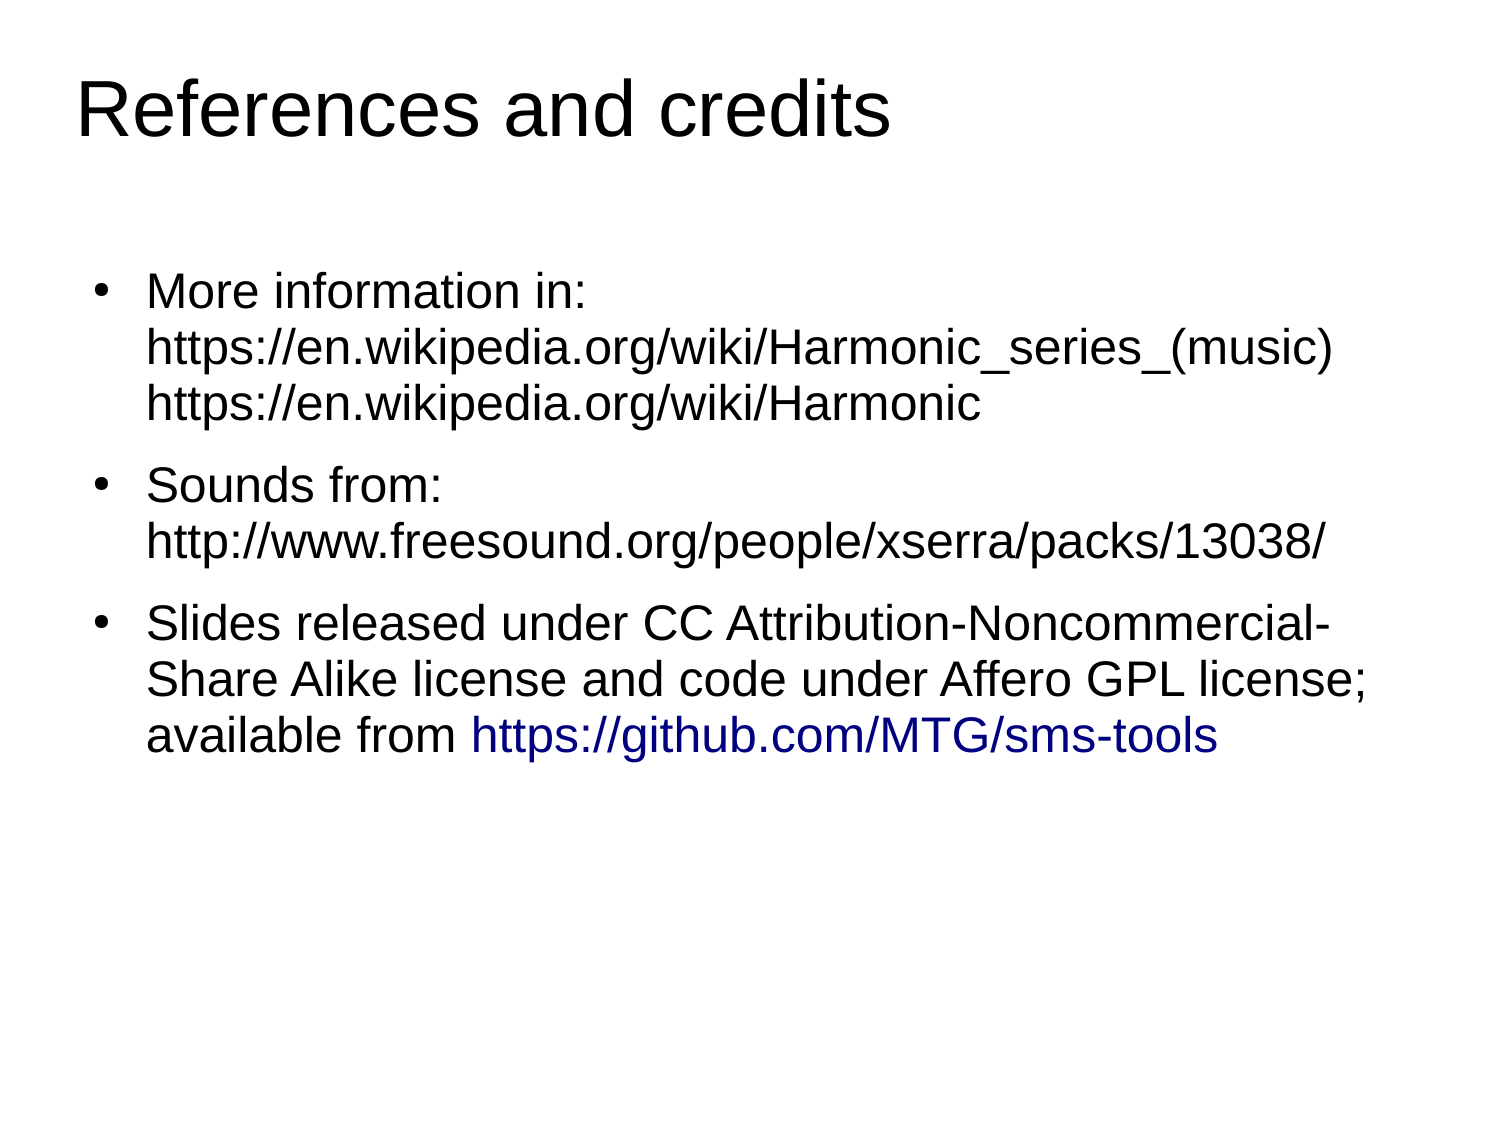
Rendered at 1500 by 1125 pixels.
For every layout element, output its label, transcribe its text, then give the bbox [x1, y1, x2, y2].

title References and credits [75, 15, 1425, 203]
list More information in:https://en.wikipedia.org/wiki/Harmonic_series_(music) https://en.wikipedia.org/wiki/Harmonic Sounds from: http://www.freesound.org/people/xserra/packs/13038/ Slides released under CC Attribution-Noncommercial-Share Alike license and code under Affero GPL license; available from https://github.com/MTG/sms-tools [75, 263, 1425, 916]
